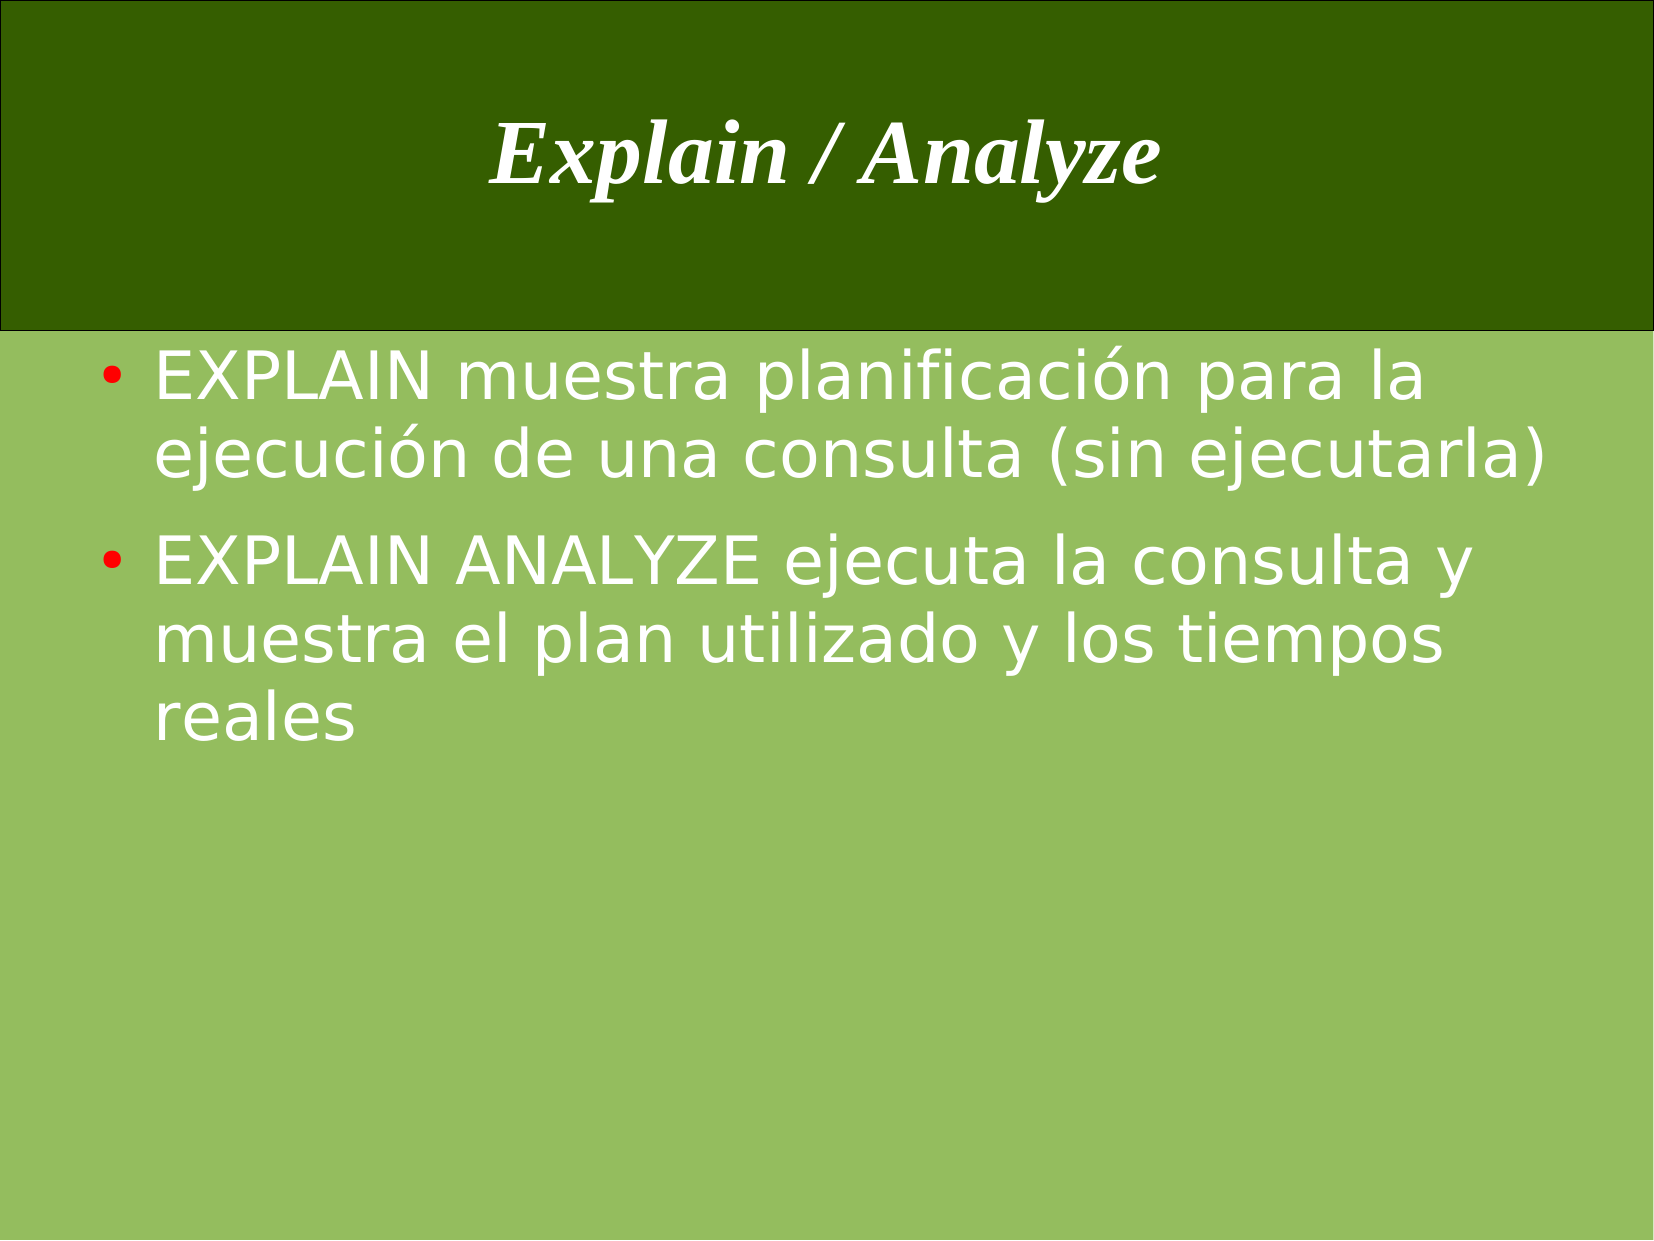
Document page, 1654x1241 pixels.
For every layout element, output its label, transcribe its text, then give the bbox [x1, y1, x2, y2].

title Explain / Analyze [82, 49, 1571, 257]
list EXPLAIN muestra planificación para la ejecución de una consulta (sin ejecutarla) EXPLAIN ANALYZE ejecuta la consulta y muestra el plan utilizado y los tiempos reales [82, 337, 1571, 1057]
